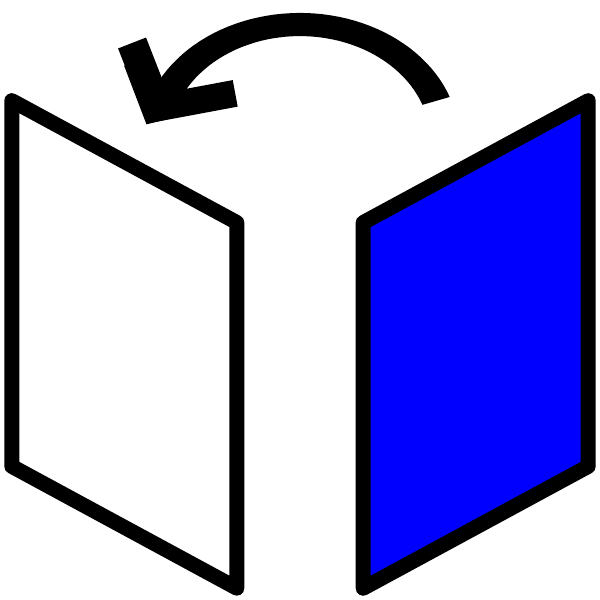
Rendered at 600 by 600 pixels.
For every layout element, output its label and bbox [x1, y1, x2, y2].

text_box [363, 100, 589, 589]
text_box [131, 85, 152, 125]
text_box [162, 12, 450, 105]
